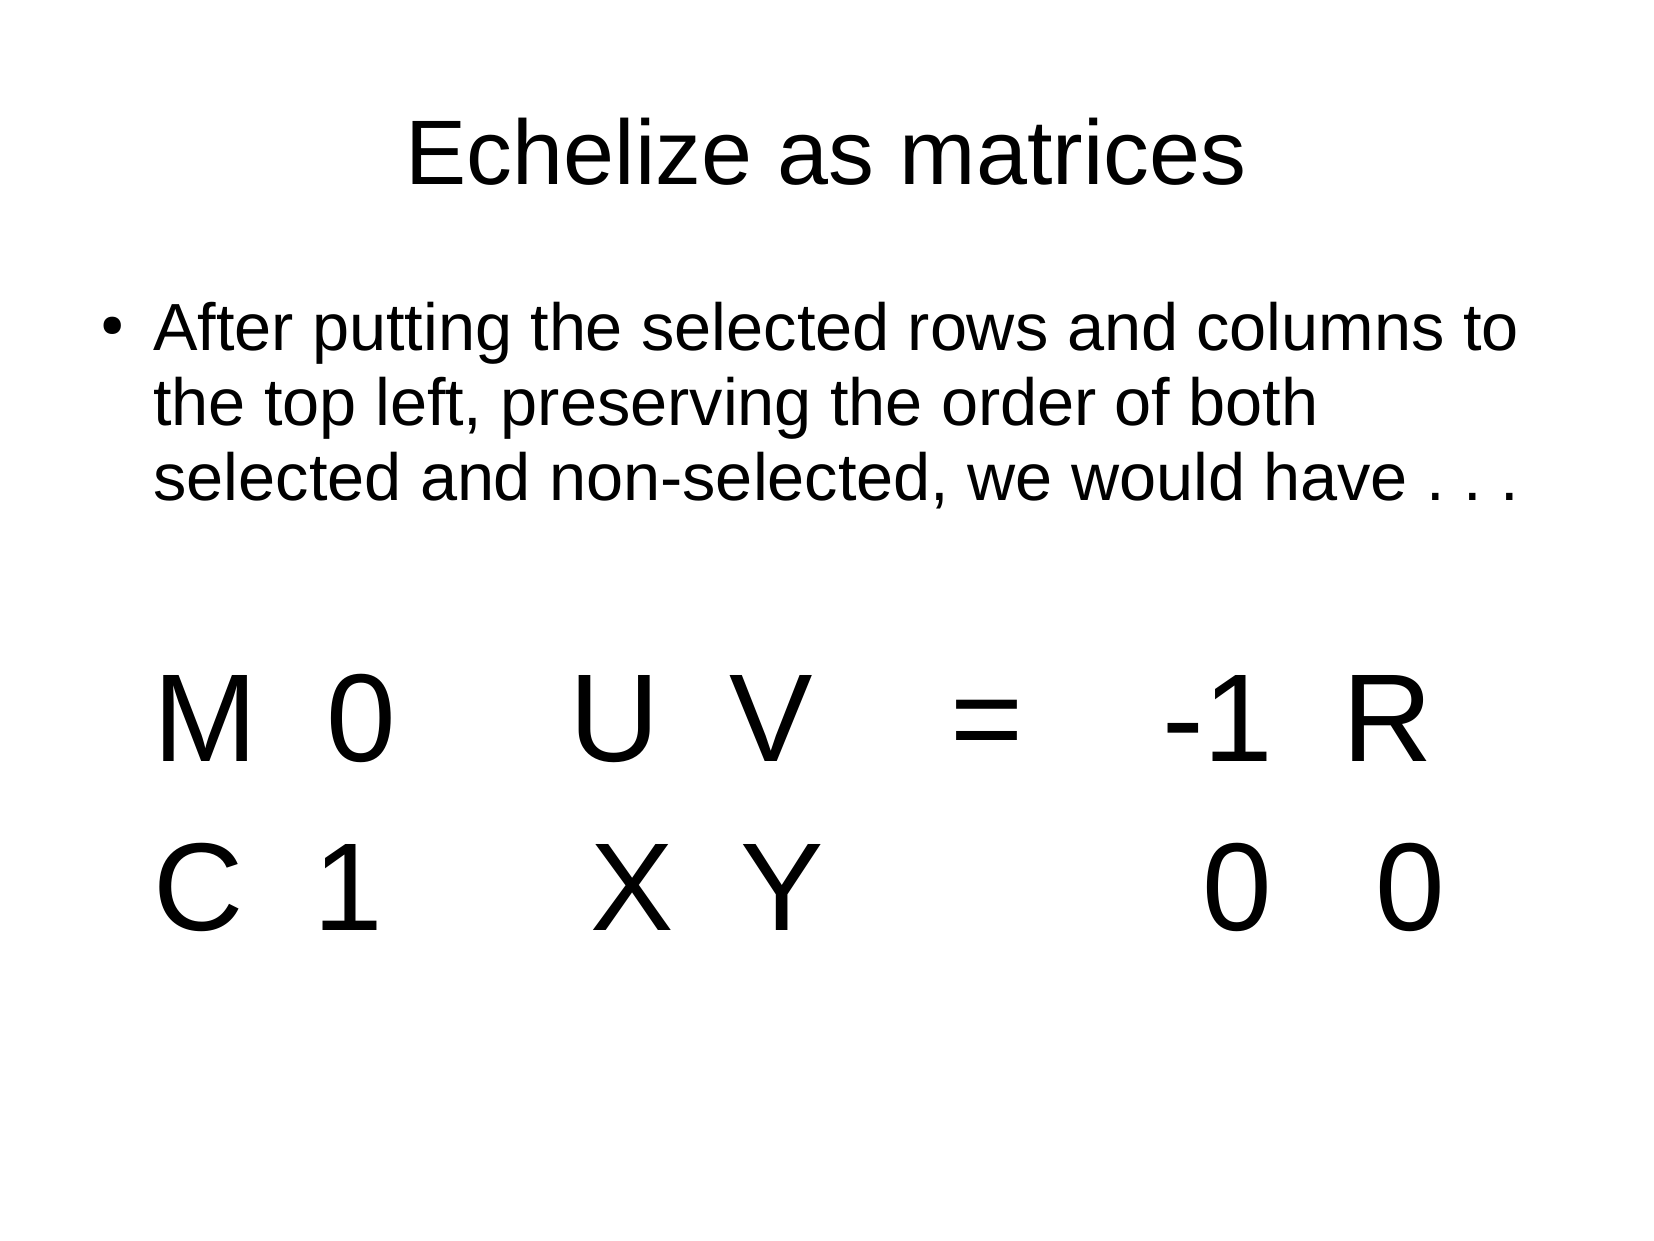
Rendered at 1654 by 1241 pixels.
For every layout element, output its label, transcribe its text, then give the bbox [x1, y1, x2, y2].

title Echelize as matrices [82, 49, 1571, 257]
list After putting the selected rows and columns to the top left, preserving the order of both selected and non-selected, we would have . . . M 0 U V = -1 R C 1 X Y 0 0 [82, 290, 1571, 1109]
